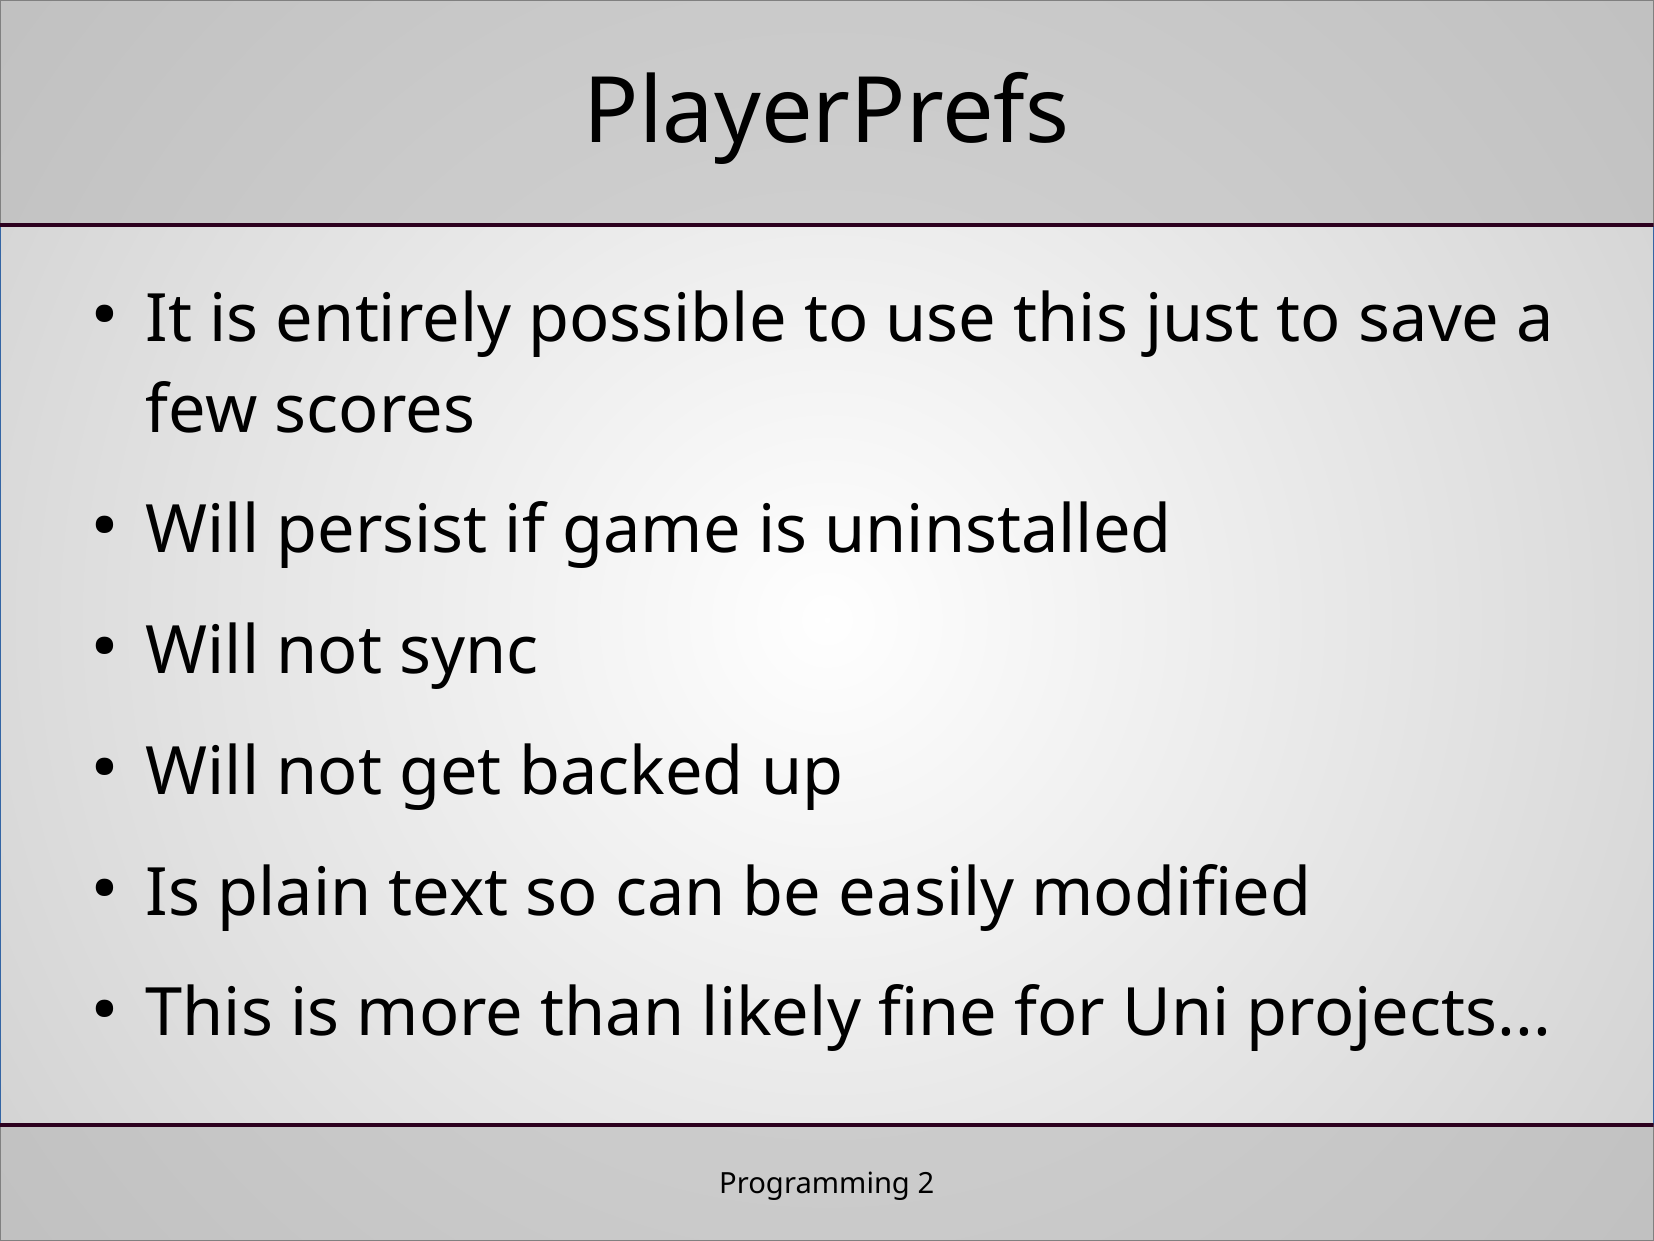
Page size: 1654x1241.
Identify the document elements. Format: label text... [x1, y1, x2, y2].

title PlayerPrefs [82, 34, 1571, 181]
list It is entirely possible to use this just to save a few scores Will persist if game is uninstalled Will not sync Will not get backed up Is plain text so can be easily modified This is more than likely fine for Uni projects... [75, 270, 1571, 1075]
